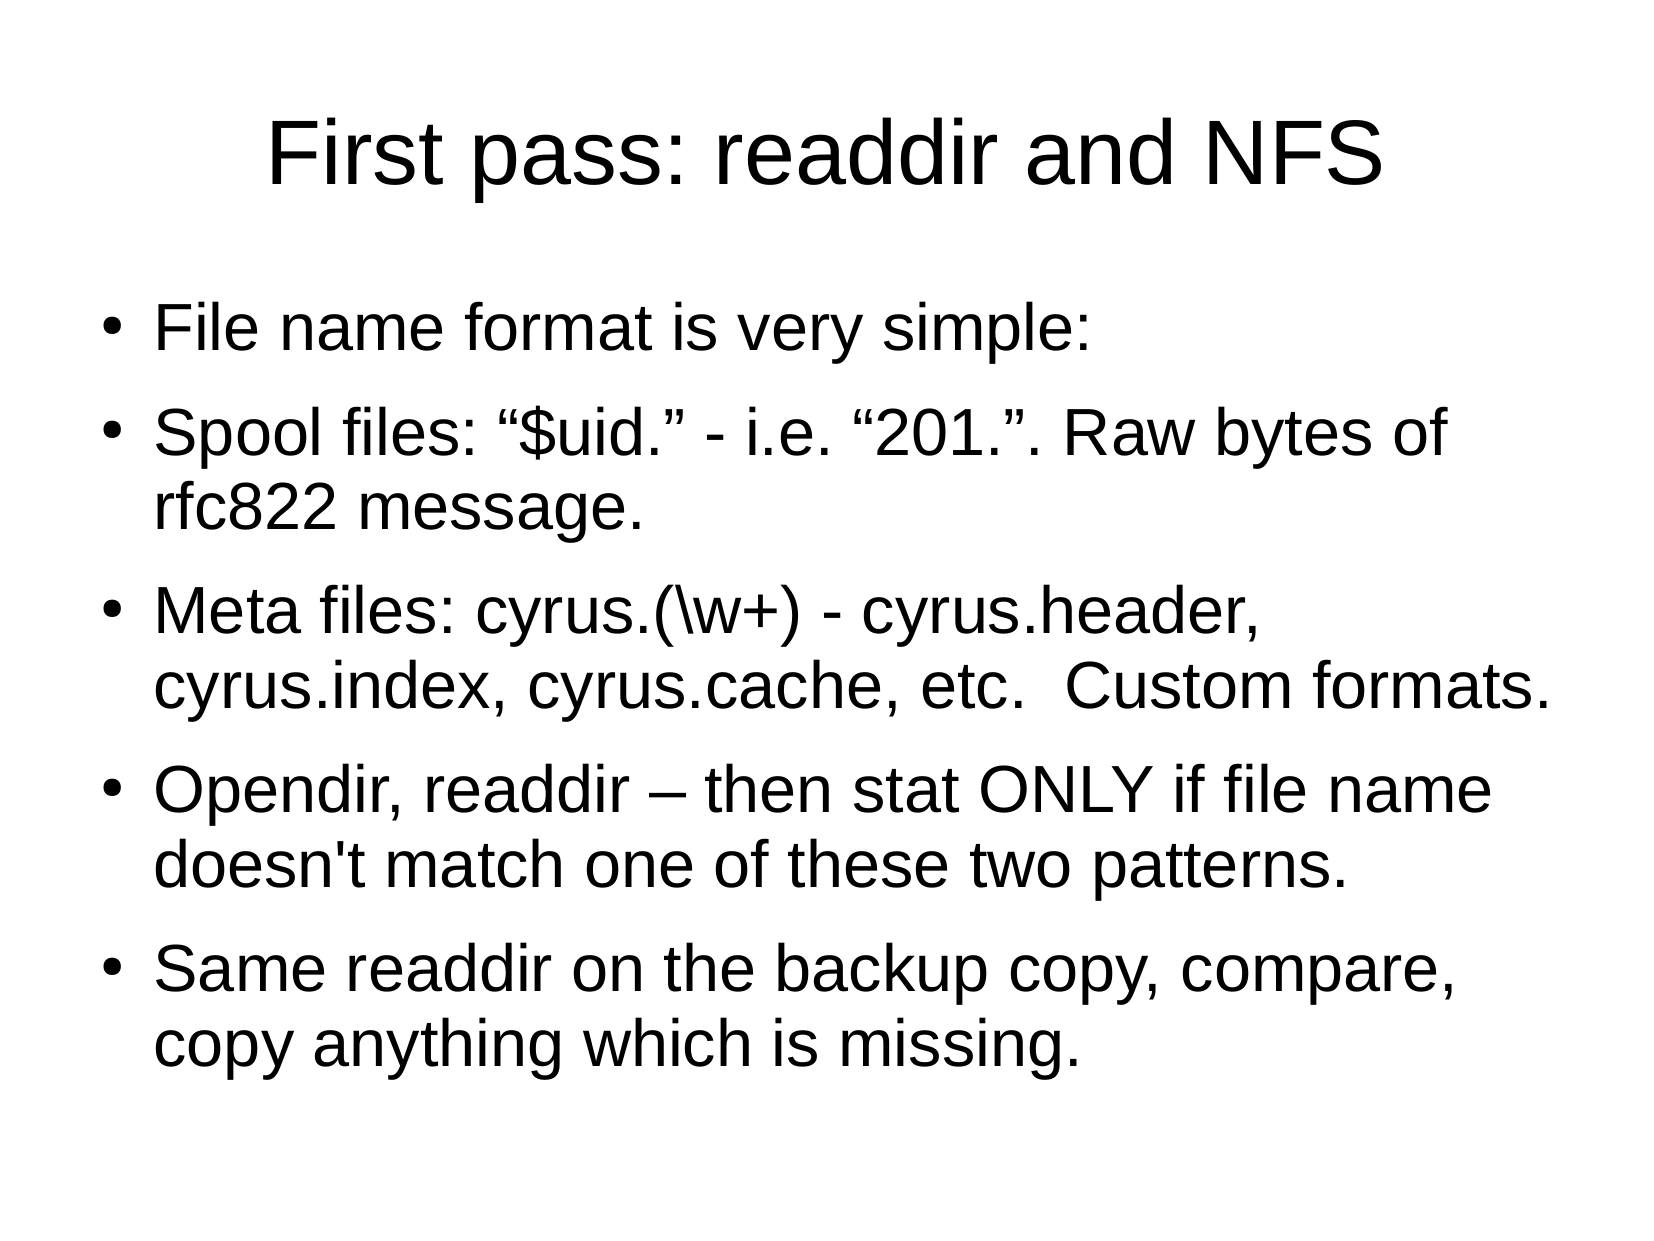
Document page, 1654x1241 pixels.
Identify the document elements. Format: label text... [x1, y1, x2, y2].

list File name format is very simple: Spool files: “$uid.” - i.e. “201.”. Raw bytes of rfc822 message. Meta files: cyrus.(\w+) - cyrus.header, cyrus.index, cyrus.cache, etc. Custom formats. Opendir, readdir – then stat ONLY if file name doesn't match one of these two patterns. Same readdir on the backup copy, compare, copy anything which is missing. [82, 290, 1571, 1109]
title First pass: readdir and NFS [82, 49, 1571, 257]
